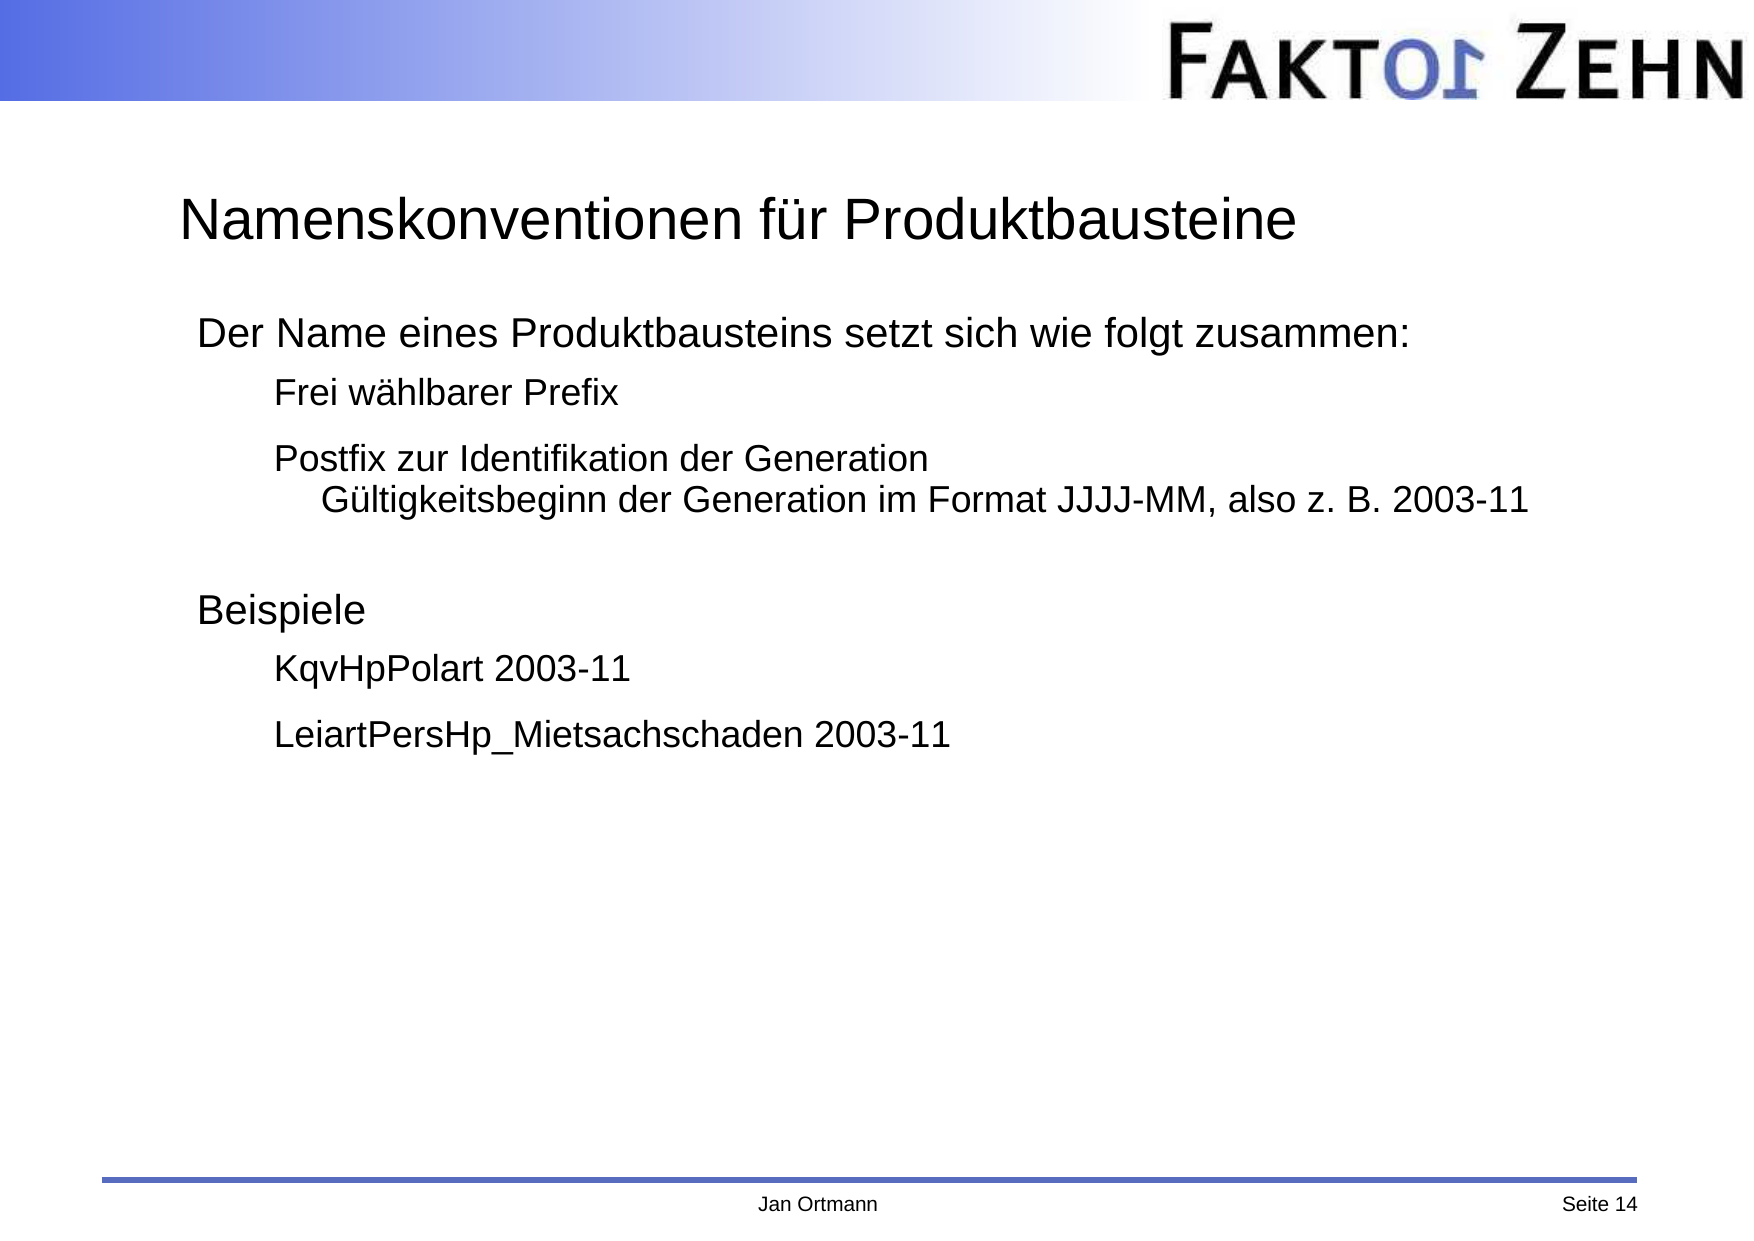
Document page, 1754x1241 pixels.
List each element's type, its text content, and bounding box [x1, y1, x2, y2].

list Der Name eines Produktbausteins setzt sich wie folgt zusammen: Frei wählbarer Prefix Postfix zur Identifikation der Generation Gültigkeitsbeginn der Generation im Format JJJJ-MM, also z. B. 2003-11 Beispiele KqvHpPolart 2003-11 LeiartPersHp_Mietsachschaden 2003-11 [179, 310, 1576, 1078]
picture [1162, 7, 1752, 100]
title Namenskonventionen für Produktbausteine [179, 142, 1576, 296]
